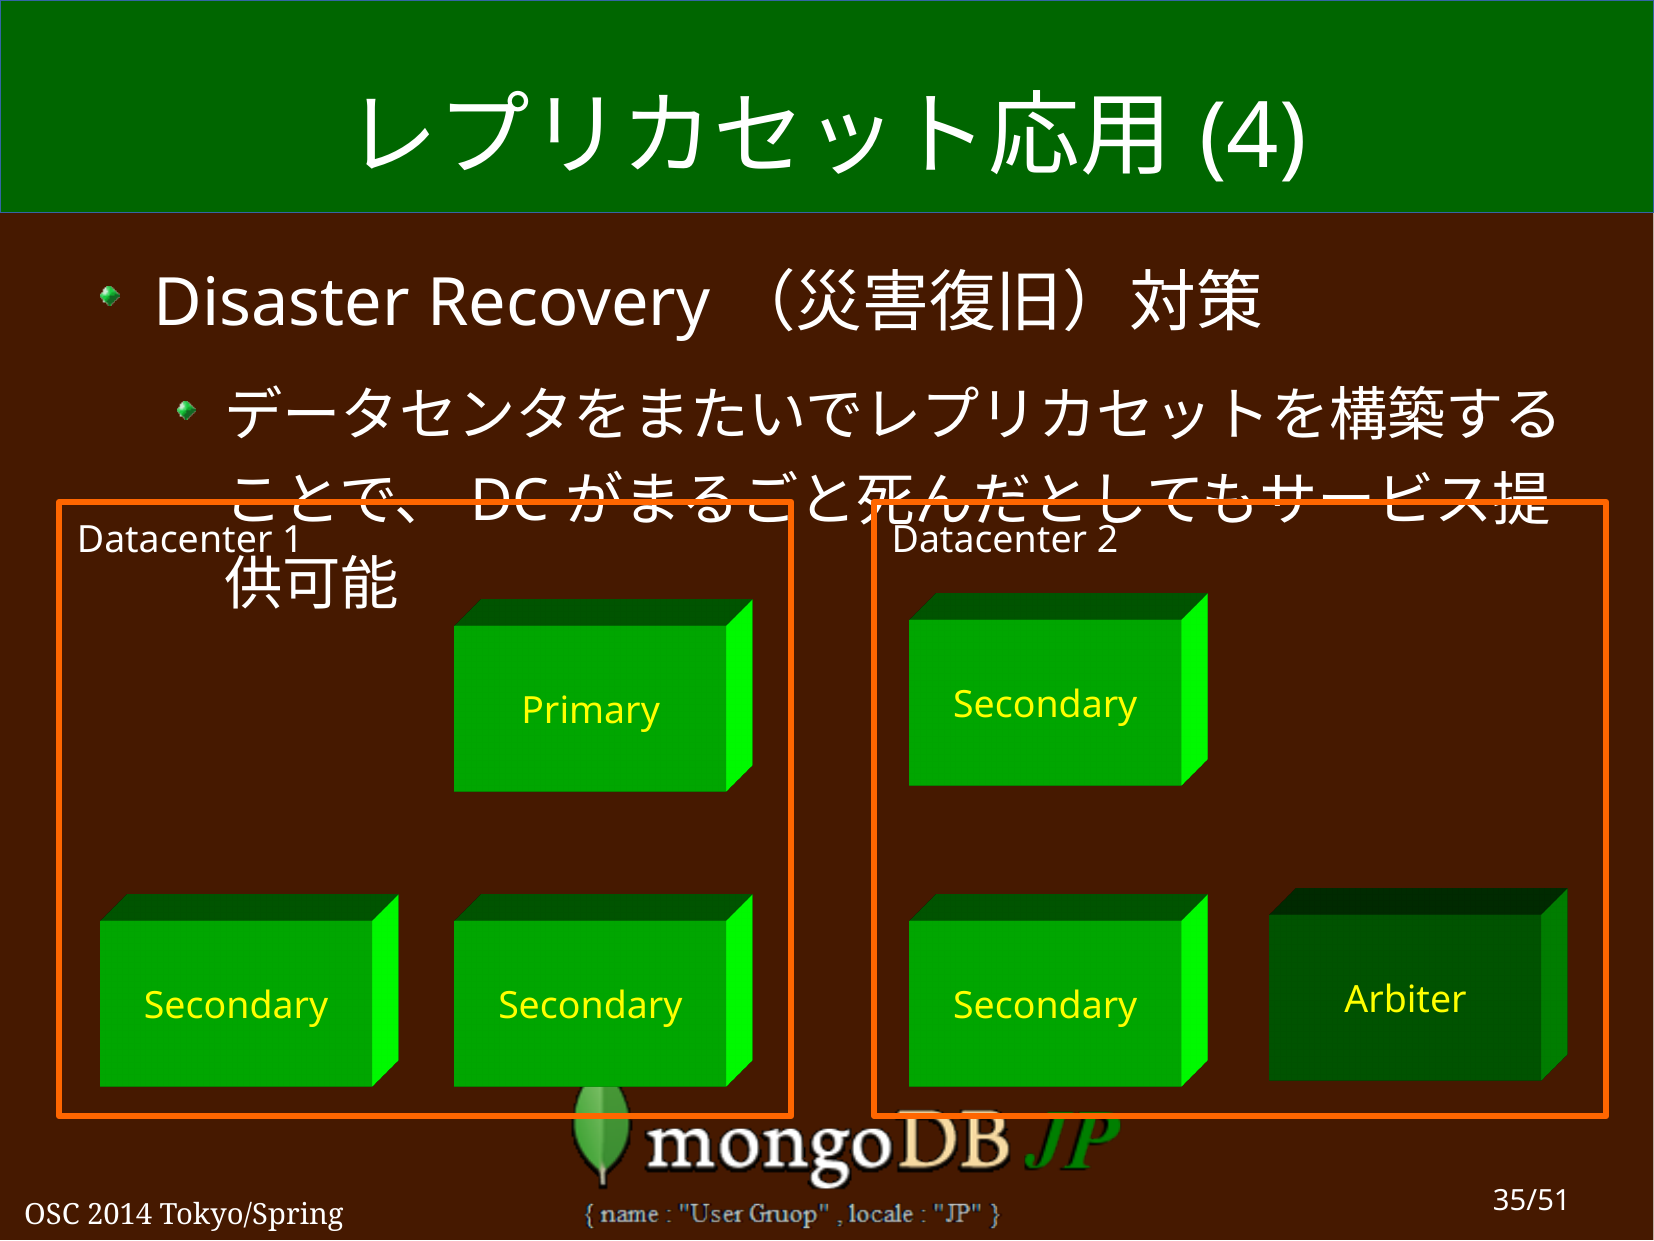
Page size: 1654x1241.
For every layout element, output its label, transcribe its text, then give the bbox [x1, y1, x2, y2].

picture [566, 1058, 1140, 1241]
title レプリカセット応用(4) [82, 49, 1571, 207]
list Disaster Recovery（災害復旧）対策 データセンタをまたいでレプリカセットを構築することで、DCがまるごと死んだとしてもサービス提供可能 [82, 247, 1571, 968]
text_box Datacenter 2 [874, 501, 1607, 1117]
text_box Datacenter 1 [59, 501, 792, 1117]
